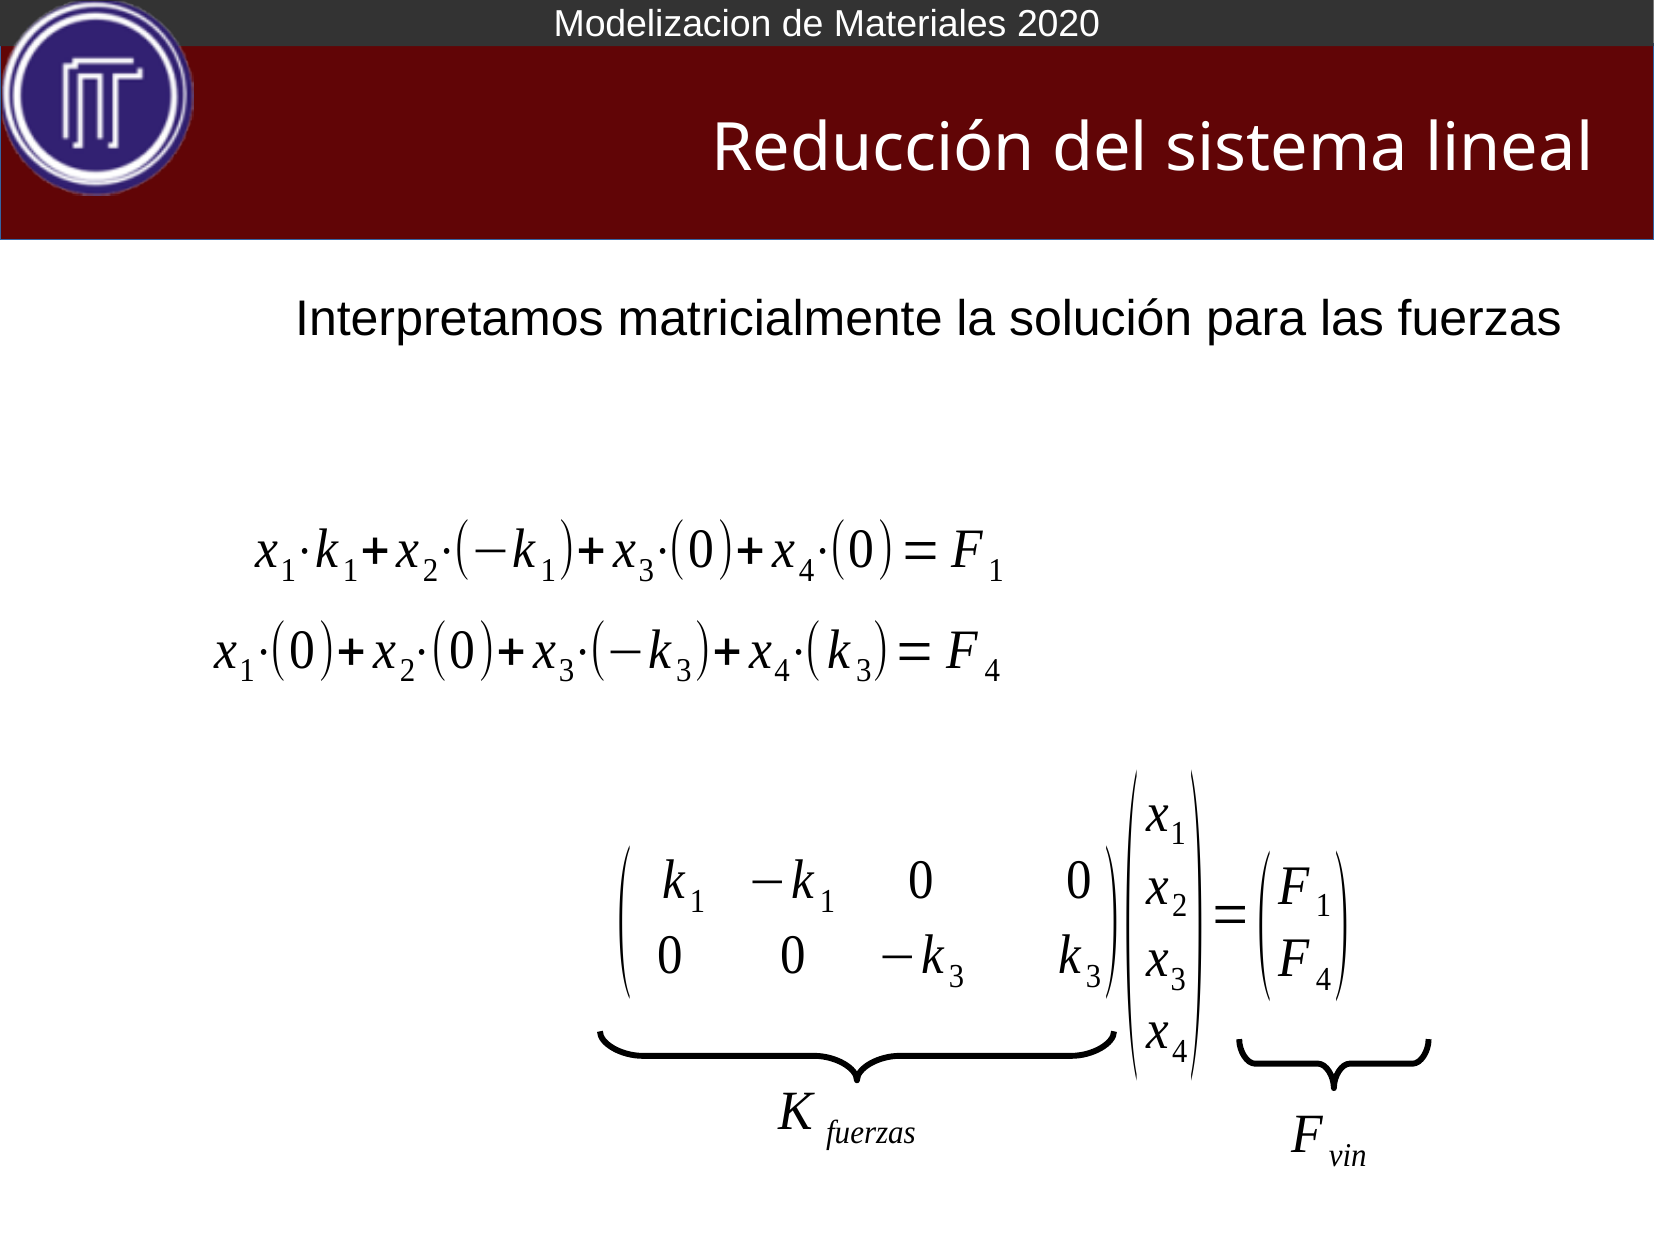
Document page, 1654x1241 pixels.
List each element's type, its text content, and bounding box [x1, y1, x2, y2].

list Interpretamos matricialmente la solución para las fuerzas [82, 290, 1571, 378]
title Reducción del sistema lineal [41, 70, 1654, 218]
picture [0, 0, 194, 196]
chart [610, 766, 1357, 1151]
chart [1281, 1103, 1374, 1174]
chart [204, 617, 1006, 689]
chart [246, 517, 1009, 589]
